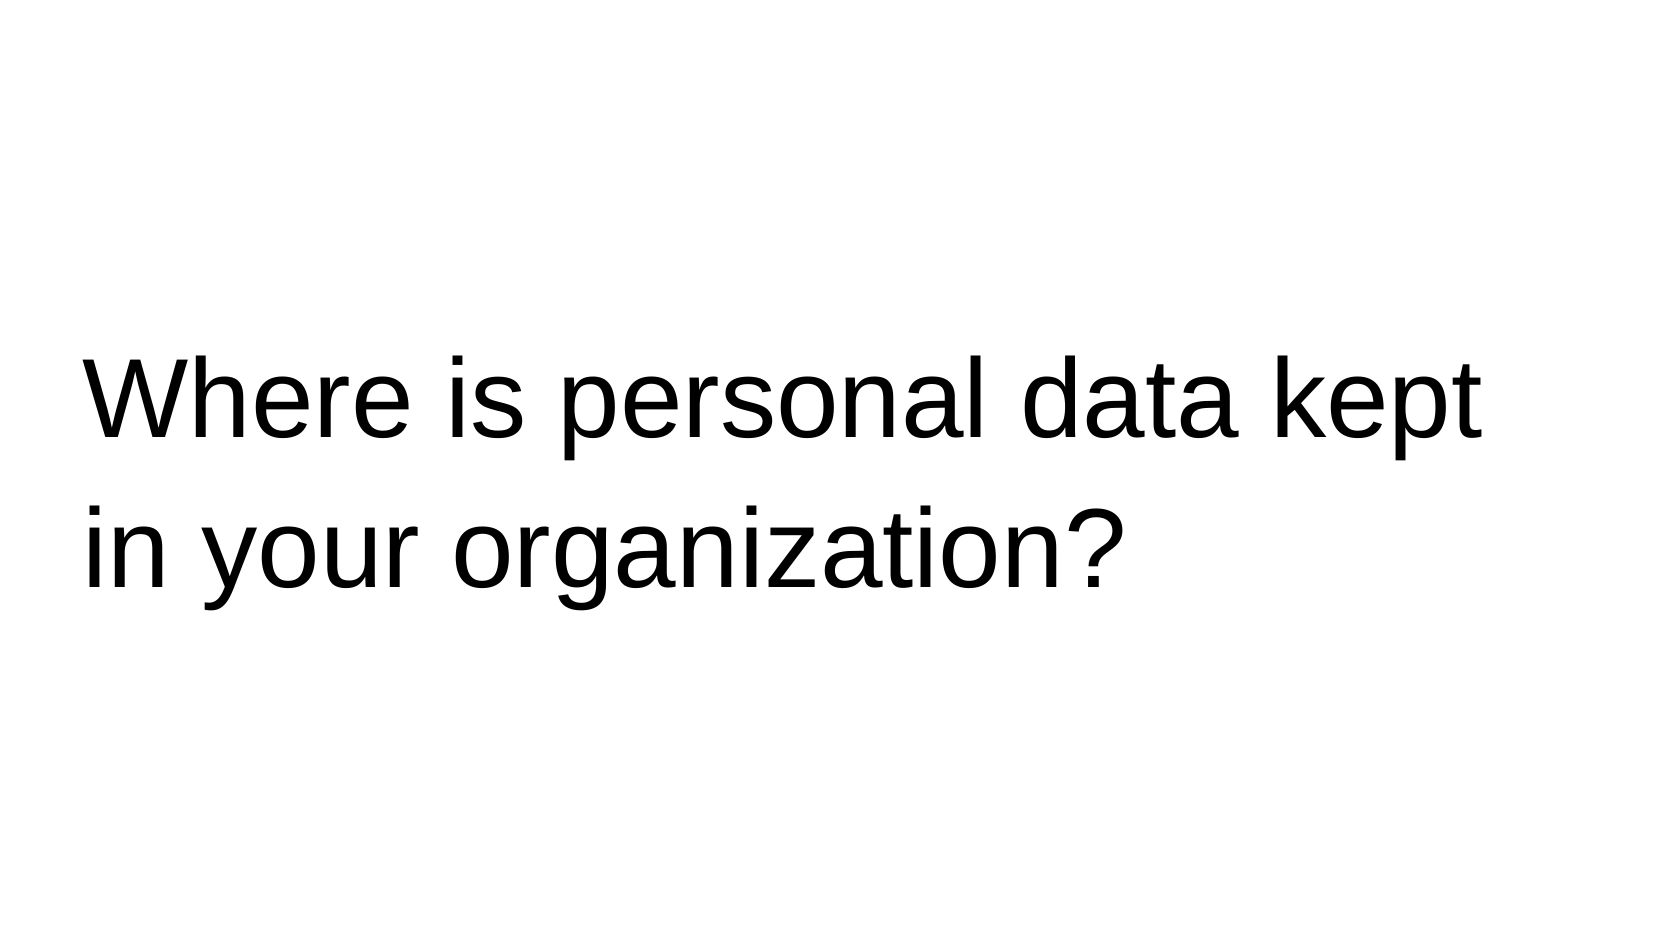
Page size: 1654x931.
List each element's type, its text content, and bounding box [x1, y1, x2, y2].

title Where is personal data kept in your organization? [82, 37, 1571, 886]
